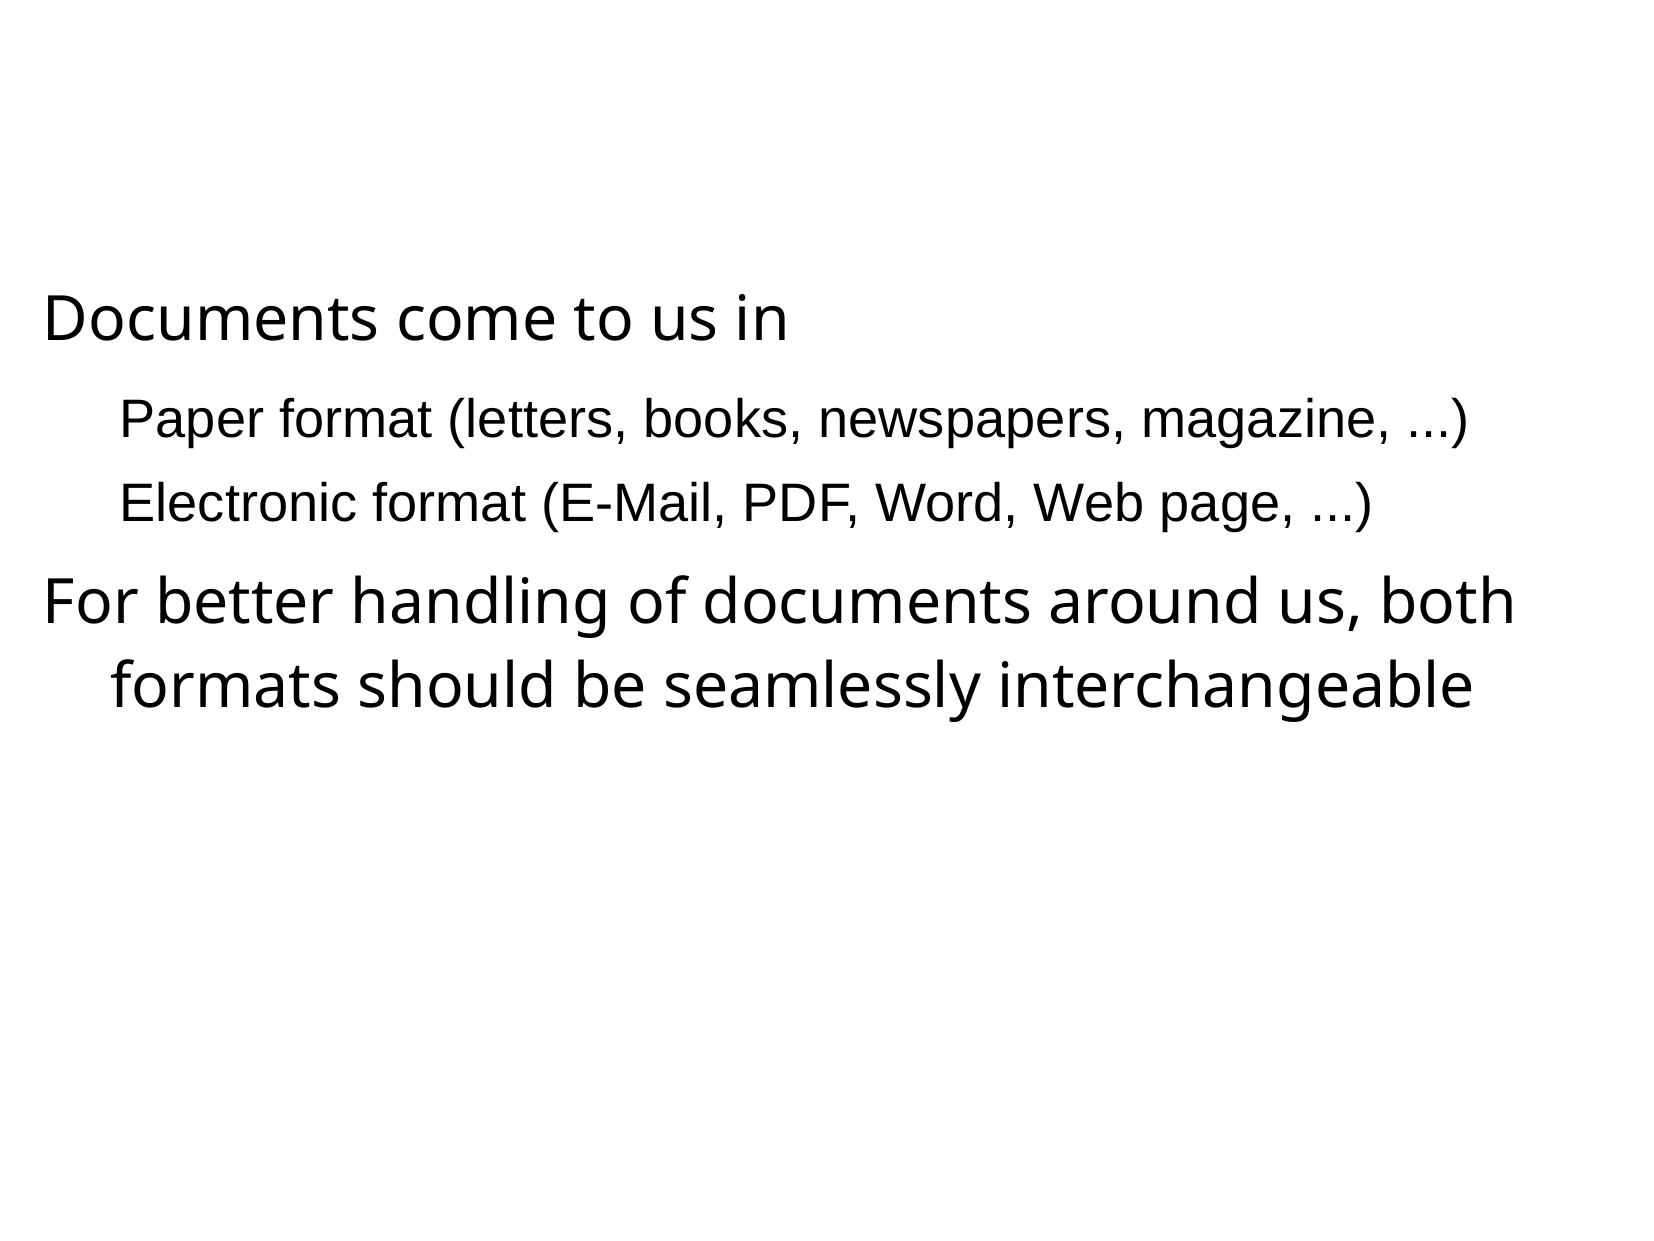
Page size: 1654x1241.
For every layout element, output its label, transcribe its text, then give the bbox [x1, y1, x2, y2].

list Documents come to us in Paper format (letters, books, newspapers, magazine, ...) Electronic format (E-Mail, PDF, Word, Web page, ...) For better handling of documents around us, both formats should be seamlessly interchangeable [25, 224, 1654, 775]
